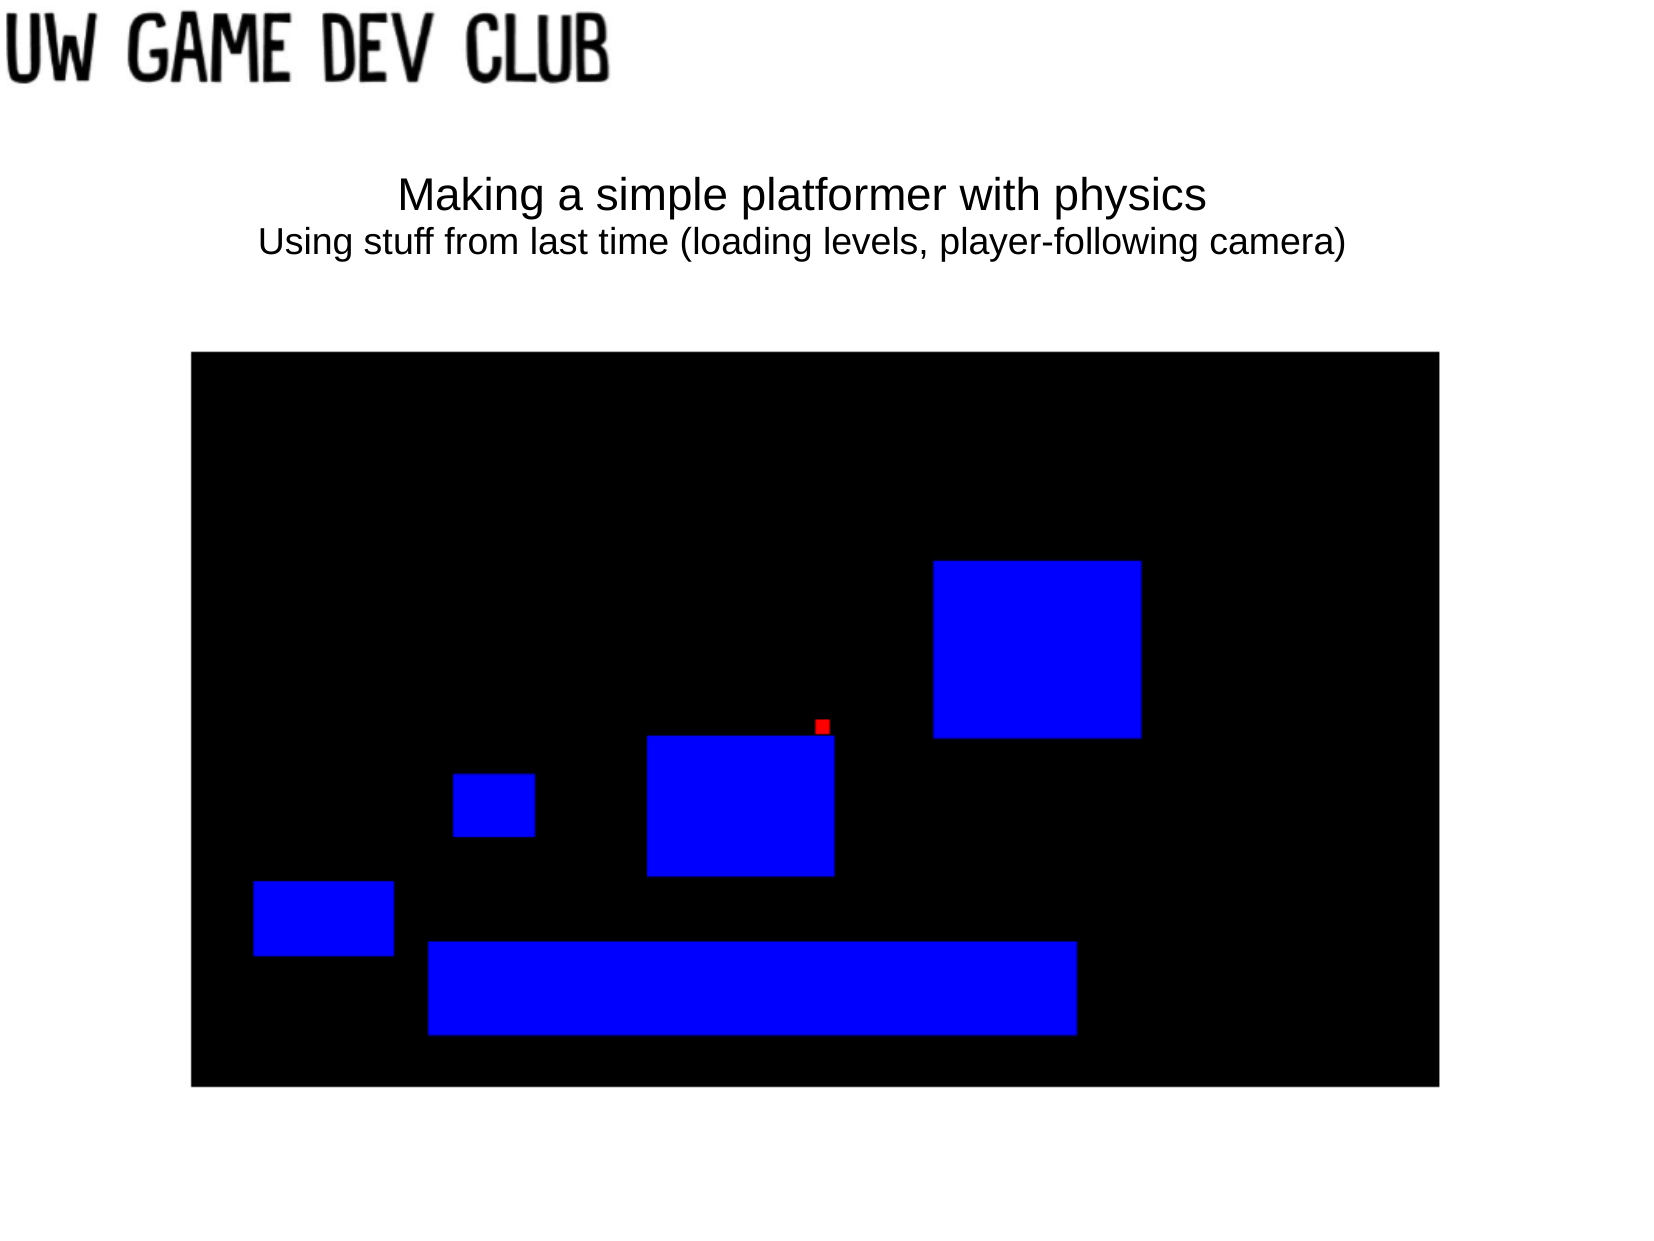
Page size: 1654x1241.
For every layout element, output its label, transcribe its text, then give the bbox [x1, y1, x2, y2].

text_box Making a simple platformer with physics Using stuff from last time (loading levels, player-following camera) [135, 161, 1471, 271]
picture [180, 344, 1456, 1102]
picture [2, 1, 617, 90]
